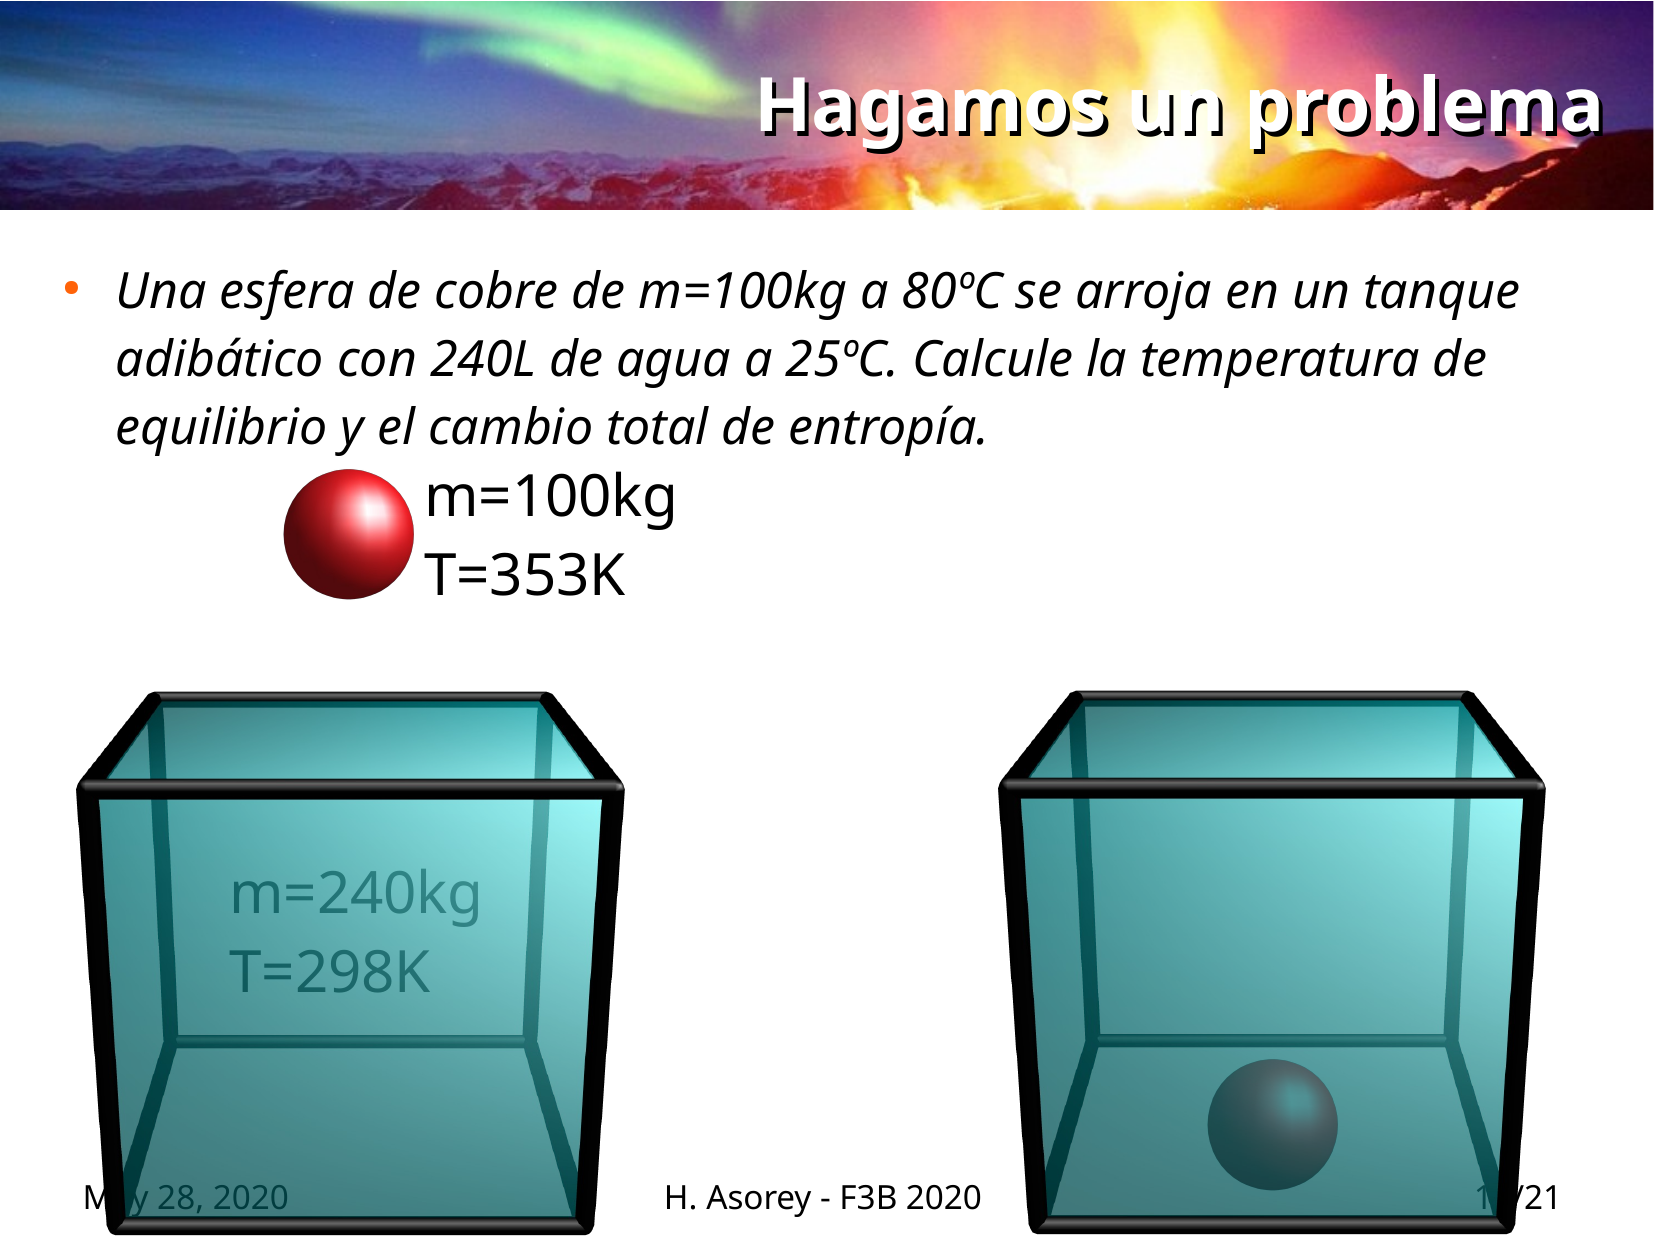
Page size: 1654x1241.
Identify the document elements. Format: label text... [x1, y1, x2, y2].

title Hagamos un problema [45, 15, 1606, 191]
text_box m=100kg T=353K [409, 446, 678, 604]
picture [0, 1, 1654, 210]
list Una esfera de cobre de m=100kg a 80ºC se arroja en un tanque adibático con 240L de agua a 25ºC. Calcule la temperatura de equilibrio y el cambio total de entropía. [45, 255, 1606, 1156]
